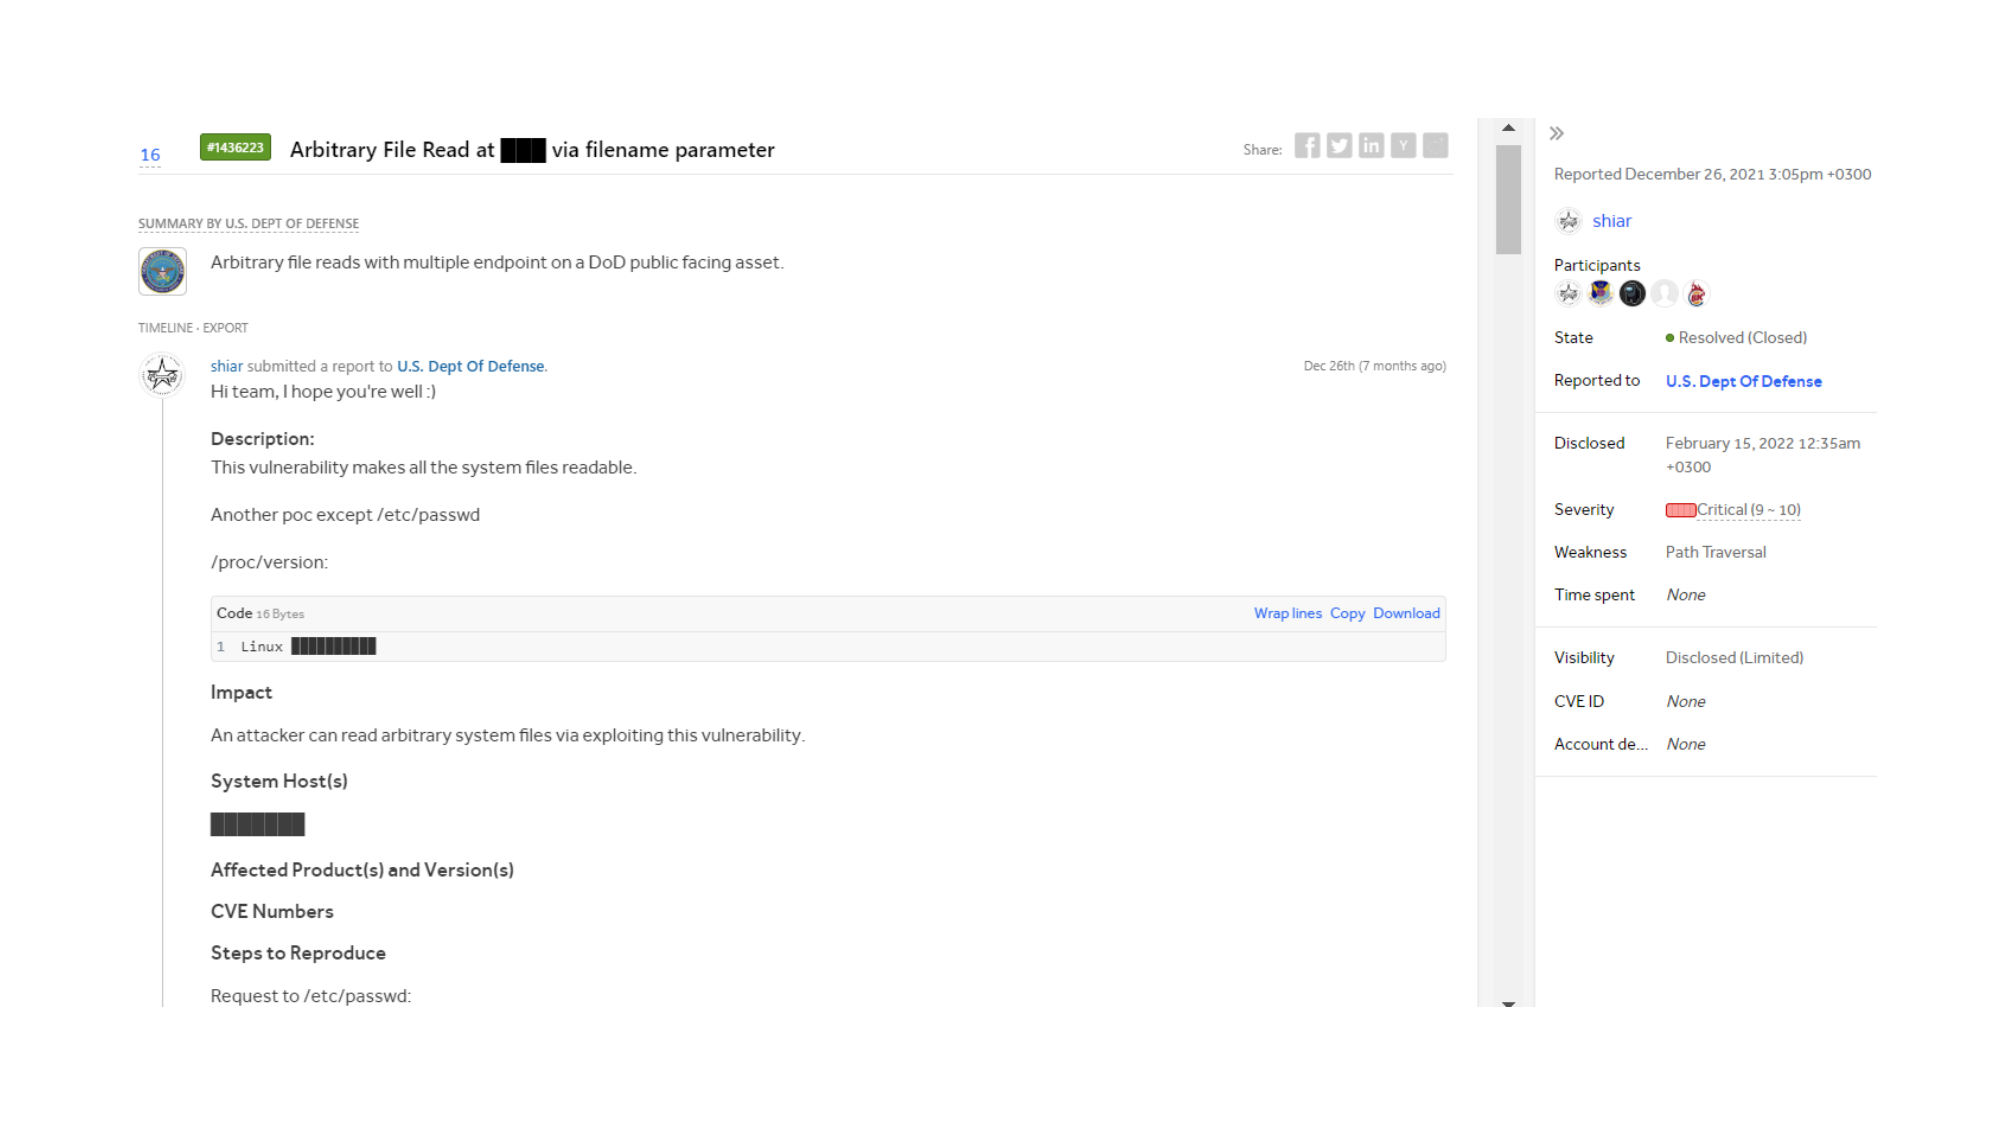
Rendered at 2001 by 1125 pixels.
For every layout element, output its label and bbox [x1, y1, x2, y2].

picture [123, 118, 1877, 1007]
